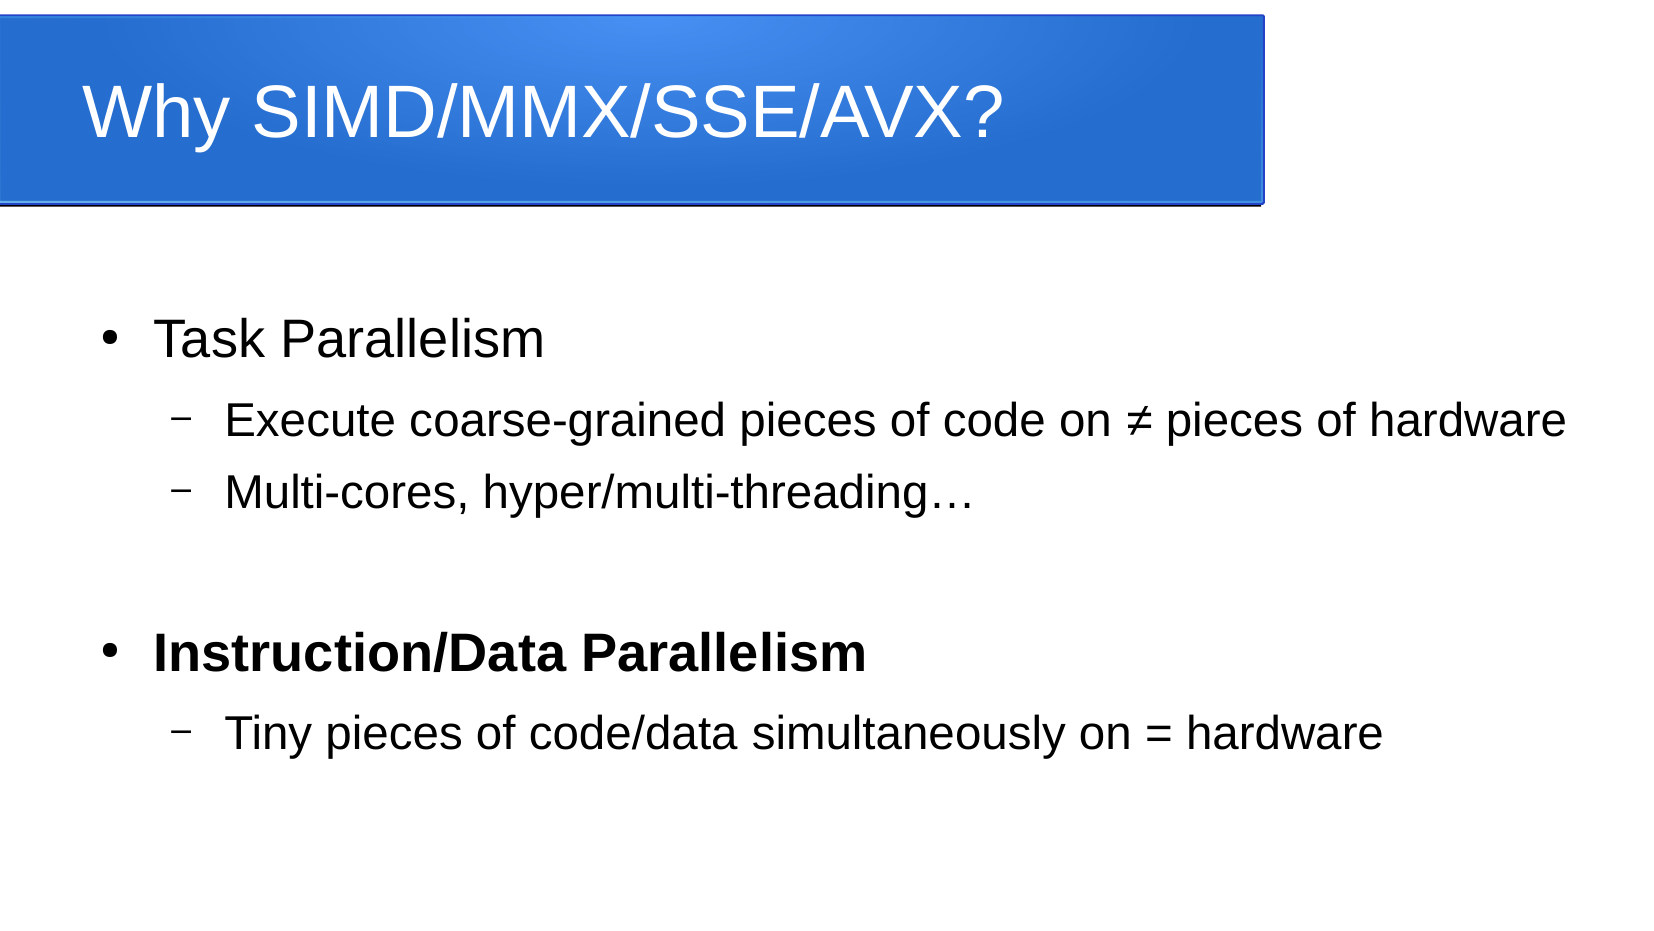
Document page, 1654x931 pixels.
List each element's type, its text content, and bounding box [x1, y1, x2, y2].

title Why SIMD/MMX/SSE/AVX? [82, 35, 1235, 189]
list Task Parallelism Execute coarse-grained pieces of code on ≠ pieces of hardware Multi-cores, hyper/multi-threading… Instruction/Data Parallelism Tiny pieces of code/data simultaneously on = hardware [82, 224, 1571, 764]
